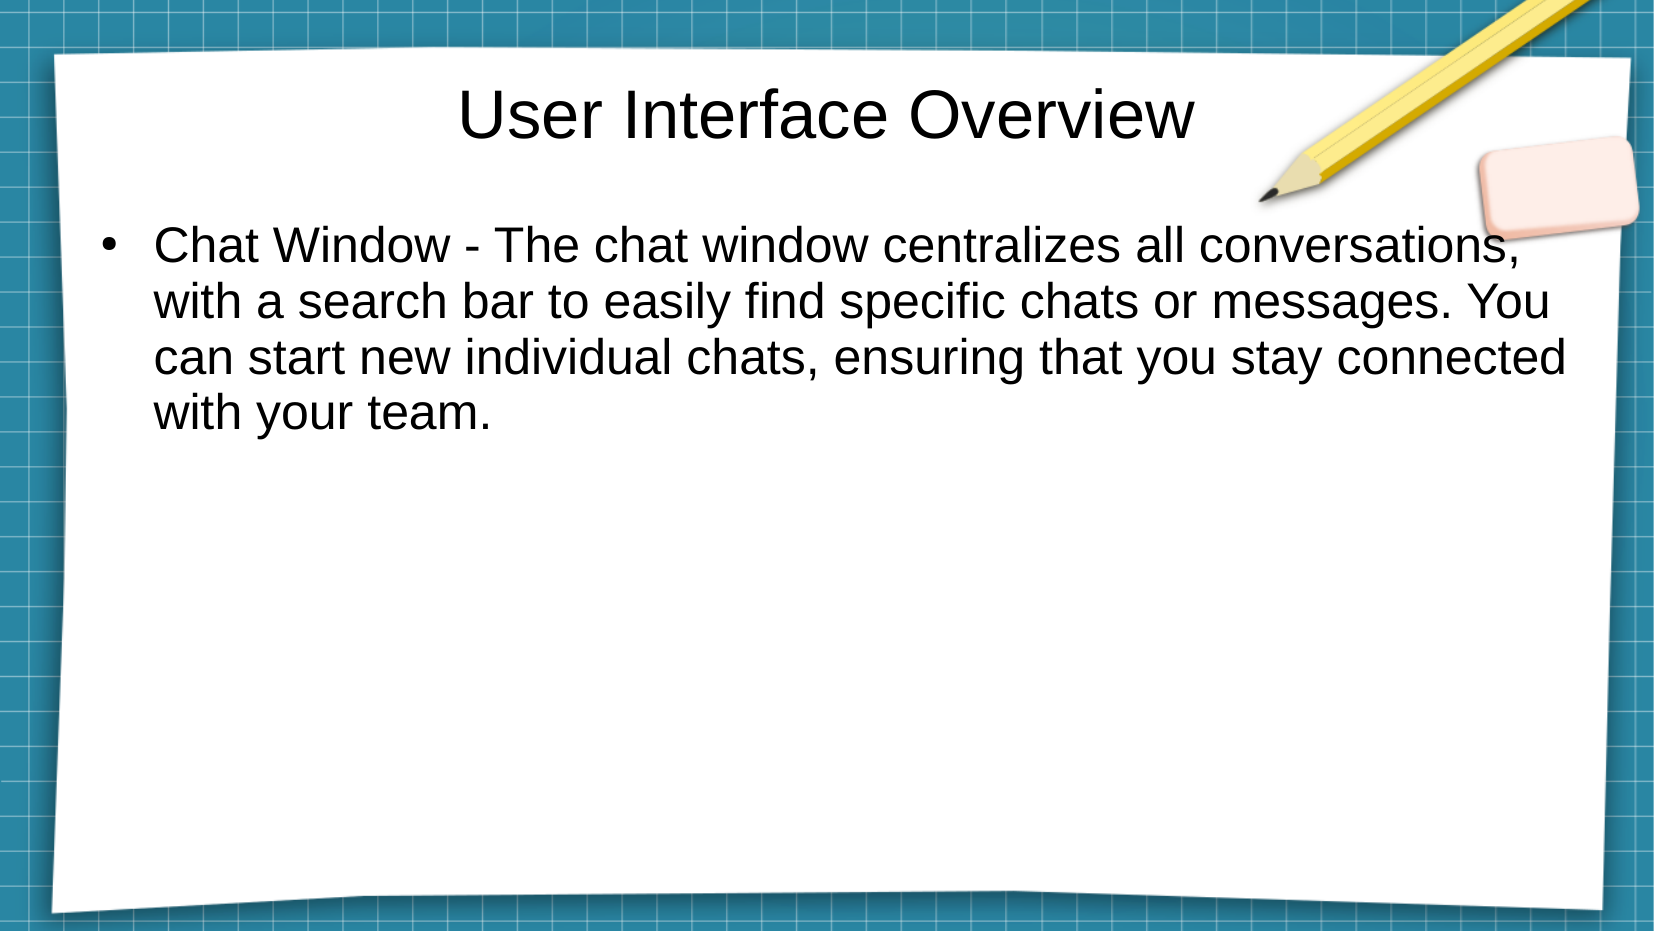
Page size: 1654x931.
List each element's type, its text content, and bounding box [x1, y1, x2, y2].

title User Interface Overview [82, 37, 1571, 193]
picture [0, 0, 1654, 931]
list Chat Window - The chat window centralizes all conversations, with a search bar to easily find specific chats or messages. You can start new individual chats, ensuring that you stay connected with your team. [82, 217, 1571, 758]
